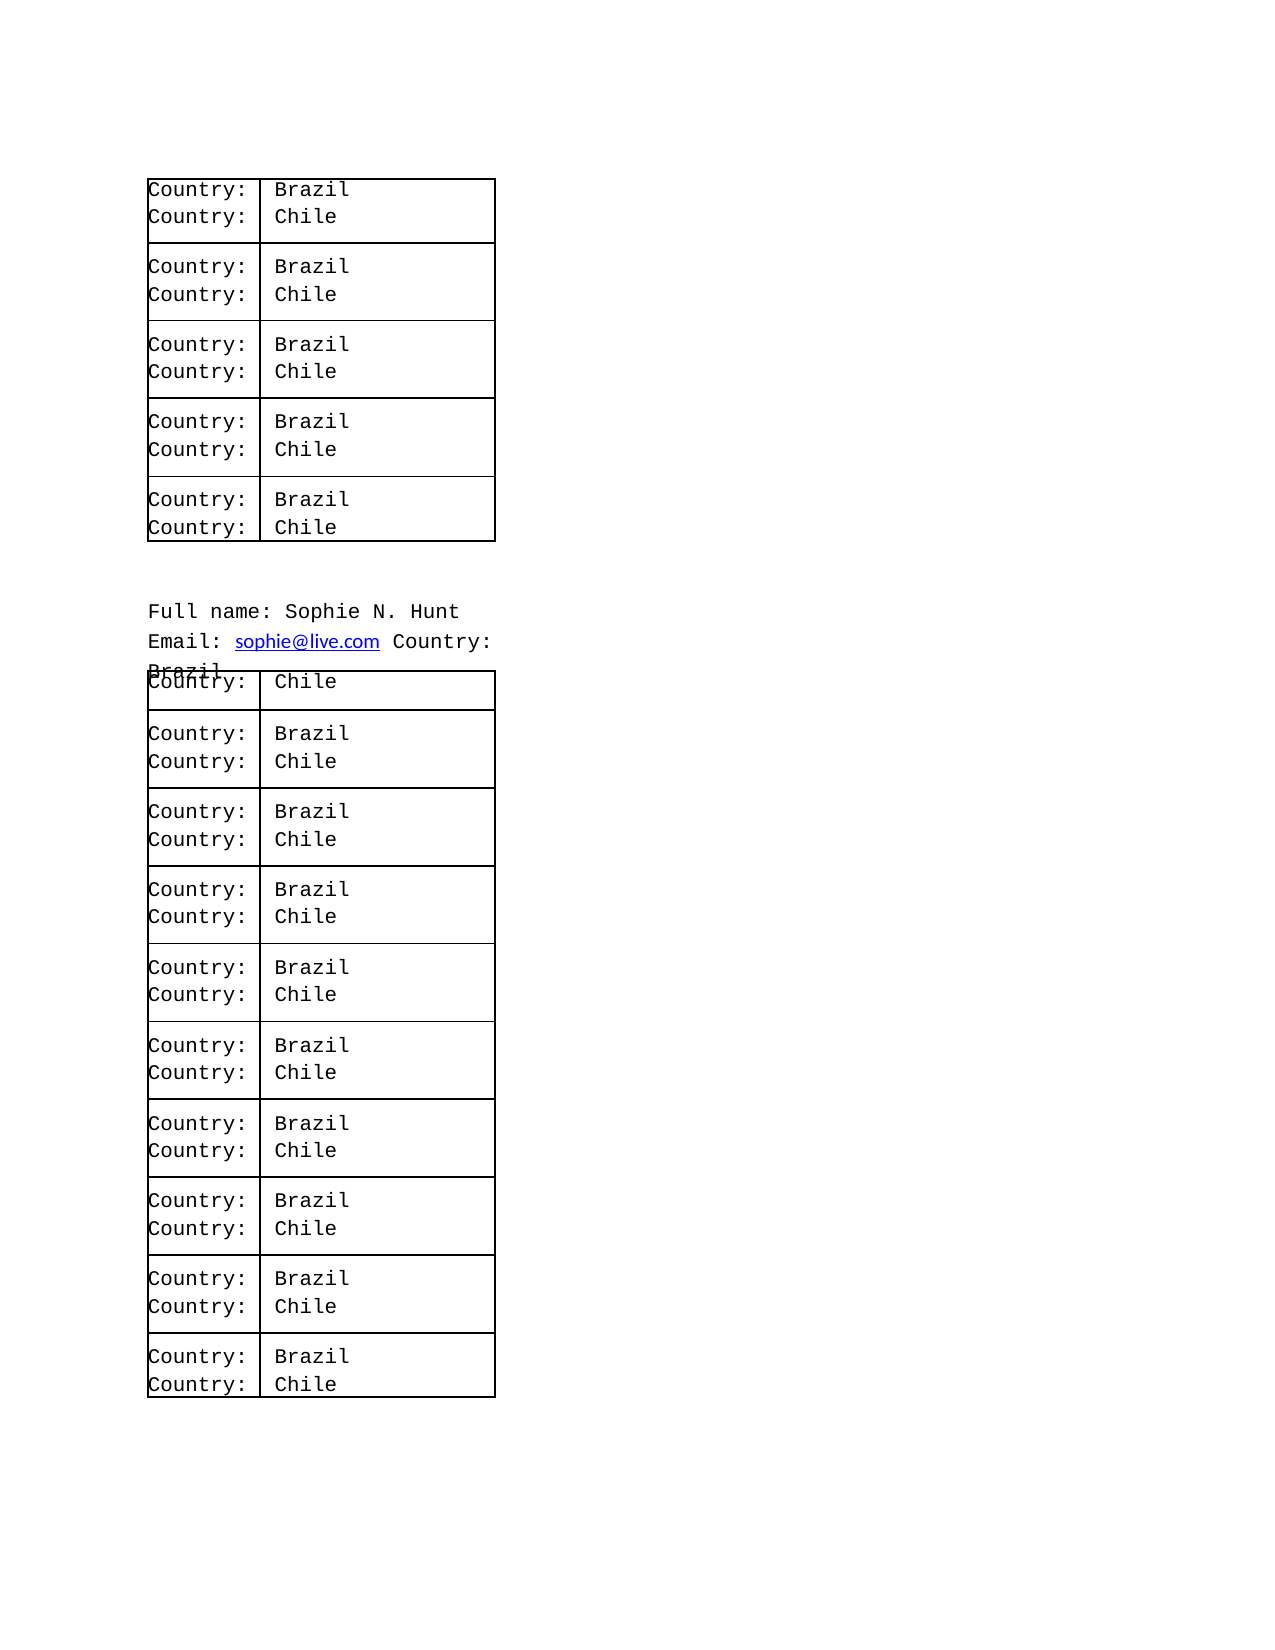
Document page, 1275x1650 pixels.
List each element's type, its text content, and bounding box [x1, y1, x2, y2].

table_header Brazil Chile [261, 180, 494, 242]
table_cell Brazil Chile [261, 1100, 494, 1176]
table_cell Brazil Chile [261, 1178, 494, 1254]
table_header Country: Country: [149, 180, 259, 242]
table_cell Country: Country: [149, 711, 259, 787]
table_cell Brazil Chile [261, 244, 494, 320]
table_cell Country: Country: [149, 1100, 259, 1176]
table_cell Brazil Chile [261, 399, 494, 476]
table_cell Country: Country: [149, 867, 259, 943]
table_cell Brazil Chile [261, 711, 494, 787]
table_cell Country: Country: [149, 1178, 259, 1254]
table_cell Brazil Chile [261, 789, 494, 865]
table_cell Country: Country: [149, 1022, 259, 1098]
table_cell Brazil Chile [261, 1334, 494, 1396]
table_cell Country: Country: [149, 477, 259, 540]
table_cell Country: Country: [149, 1334, 259, 1396]
table_cell Brazil Chile [261, 867, 494, 943]
table_cell Brazil Chile [261, 944, 494, 1021]
table_cell Brazil Chile [261, 321, 494, 397]
table_cell Country: Country: [149, 321, 259, 397]
table_cell Brazil Chile [261, 1256, 494, 1332]
table_header Country: [149, 672, 259, 709]
text_box Full name: Sophie N. Hunt Email: sophie@live.com Country: Brazil [147, 592, 495, 670]
table_cell Country: Country: [149, 944, 259, 1021]
table_cell Country: Country: [149, 1256, 259, 1332]
table_cell Country: Country: [149, 399, 259, 476]
table_cell Country: Country: [149, 789, 259, 865]
table_cell Brazil Chile [261, 477, 494, 540]
table_cell Country: Country: [149, 244, 259, 320]
table_header Chile [261, 672, 494, 709]
table_cell Brazil Chile [261, 1022, 494, 1098]
